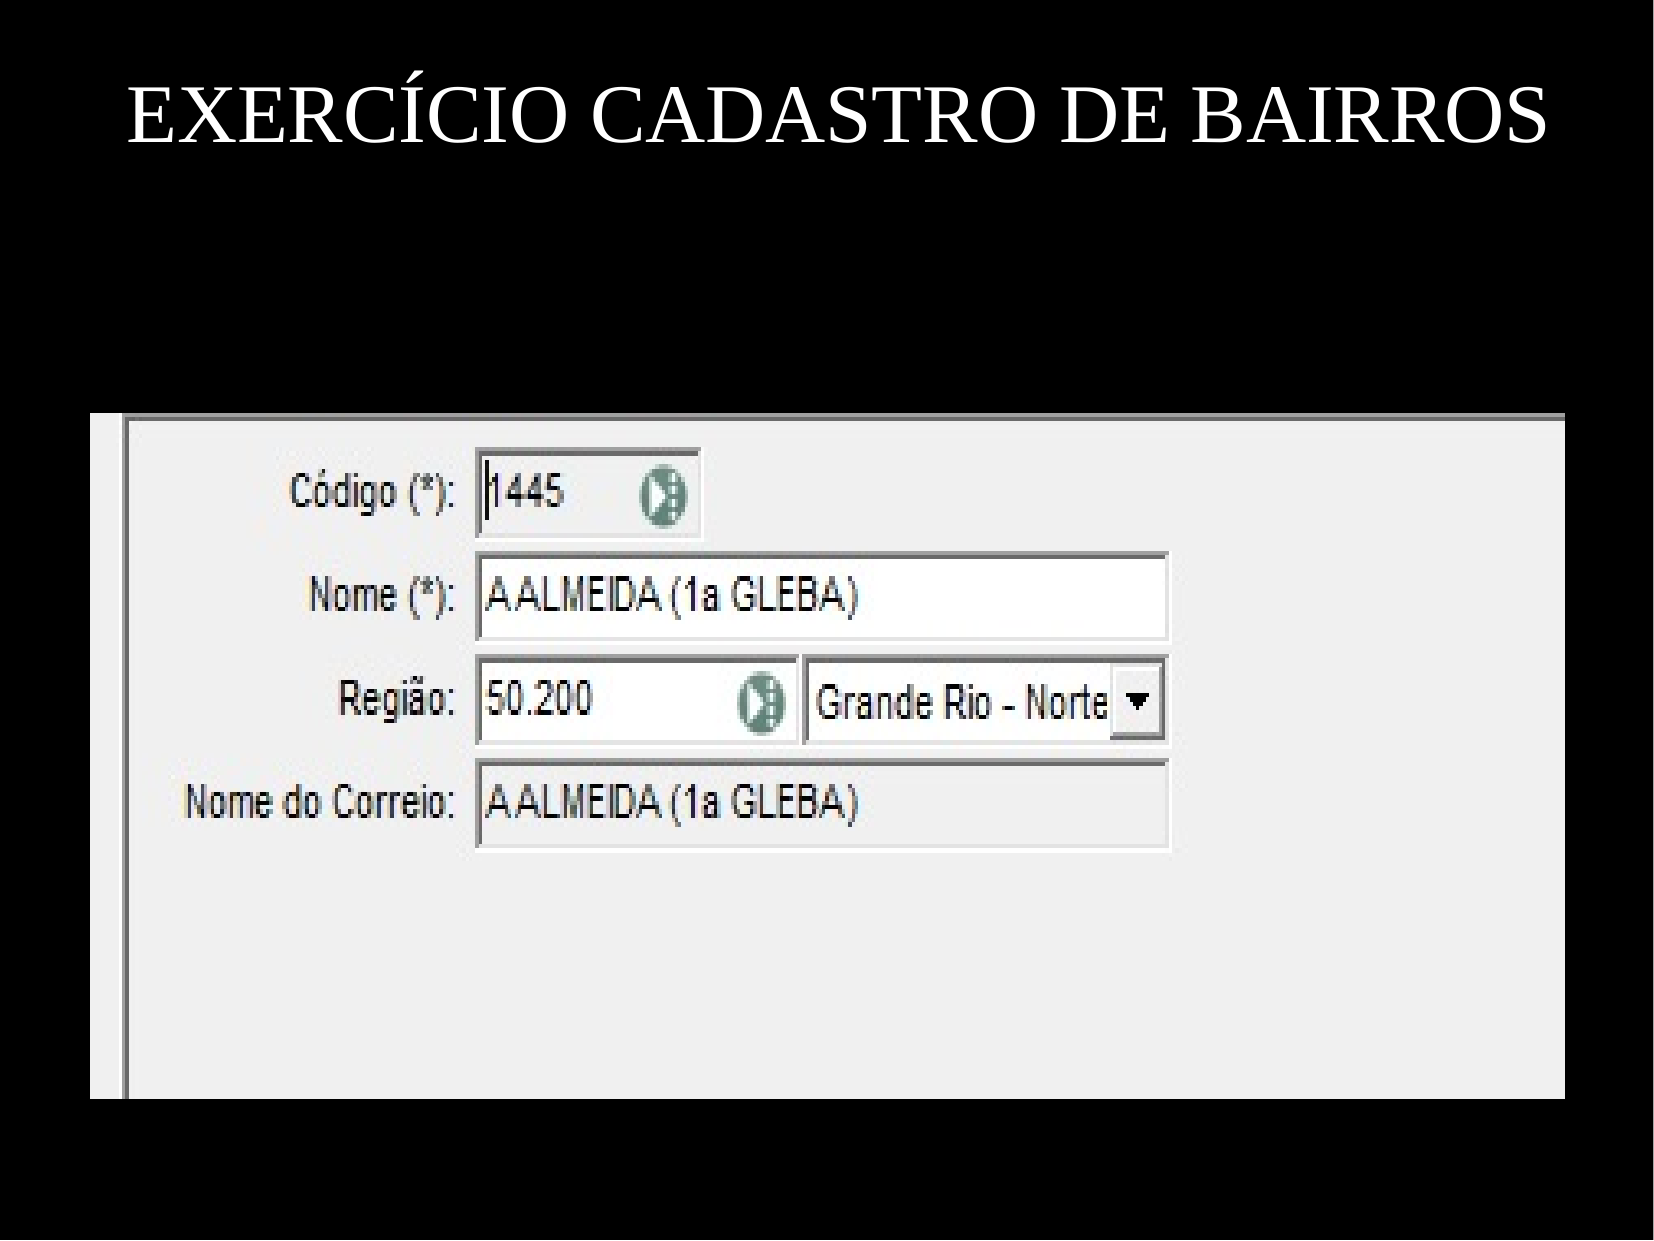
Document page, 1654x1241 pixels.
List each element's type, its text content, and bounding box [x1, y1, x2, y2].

picture [90, 413, 1565, 1099]
text_box EXERCÍCIO CADASTRO DE BAIRROS [111, 60, 1567, 352]
